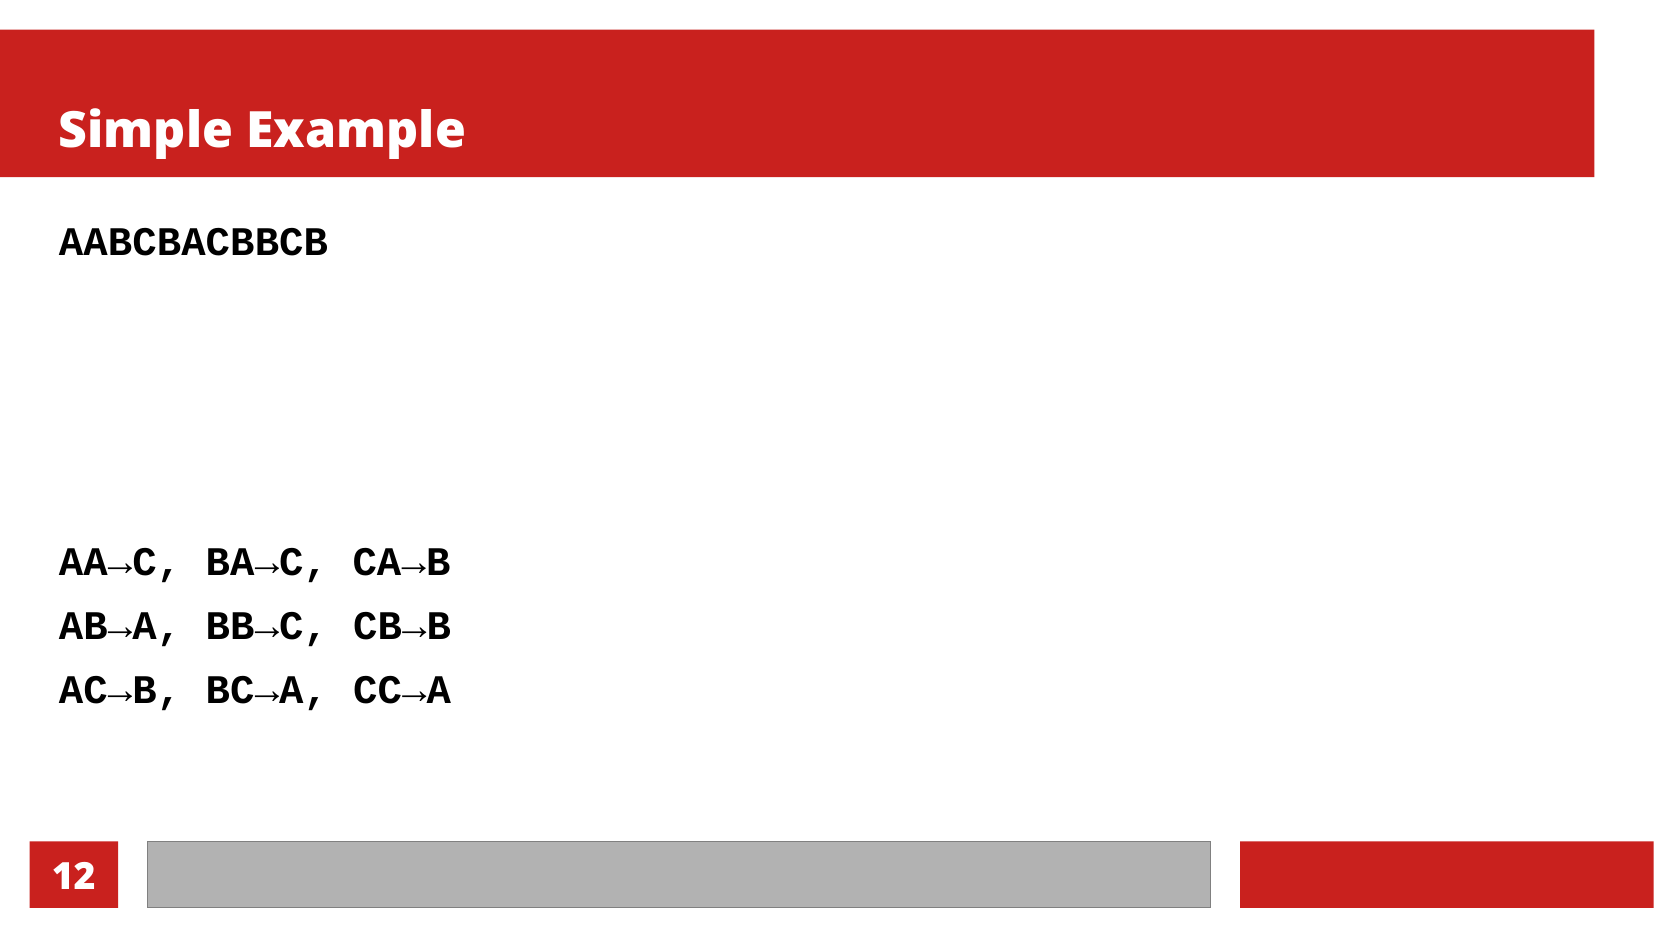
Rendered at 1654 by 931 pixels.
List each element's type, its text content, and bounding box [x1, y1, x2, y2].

list AABCBACBBCB AA→C, BA→C, CA→B AB→A, BB→C, CB→B AC→B, BC→A, CC→A [59, 221, 1565, 798]
title Simple Example [59, 44, 1595, 163]
